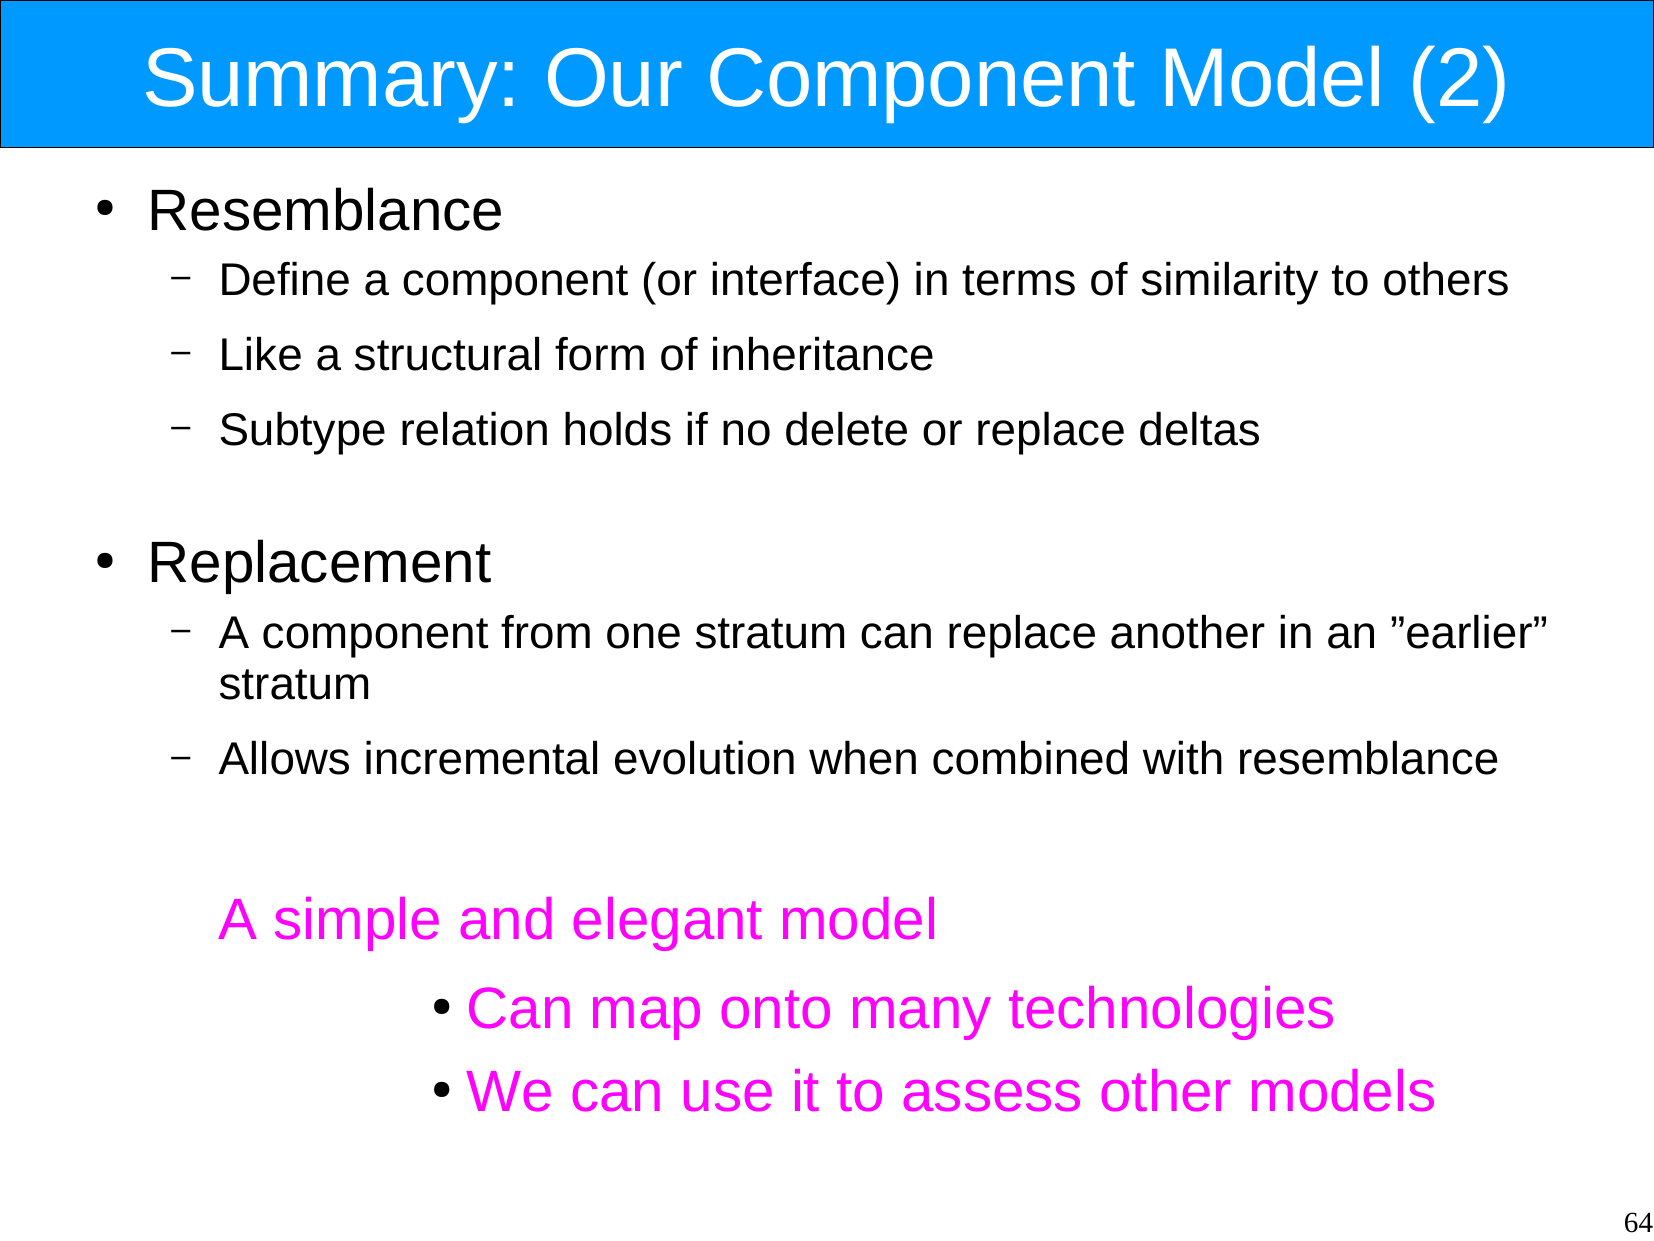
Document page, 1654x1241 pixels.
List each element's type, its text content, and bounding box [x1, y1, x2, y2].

list Resemblance Define a component (or interface) in terms of similarity to others Like a structural form of inheritance Subtype relation holds if no delete or replace deltas Replacement A component from one stratum can replace another in an ”earlier” stratum Allows incremental evolution when combined with resemblance A simple and elegant model Can map onto many technologies We can use it to assess other models [76, 177, 1565, 1196]
title Summary: Our Component Model (2) [82, 21, 1571, 135]
